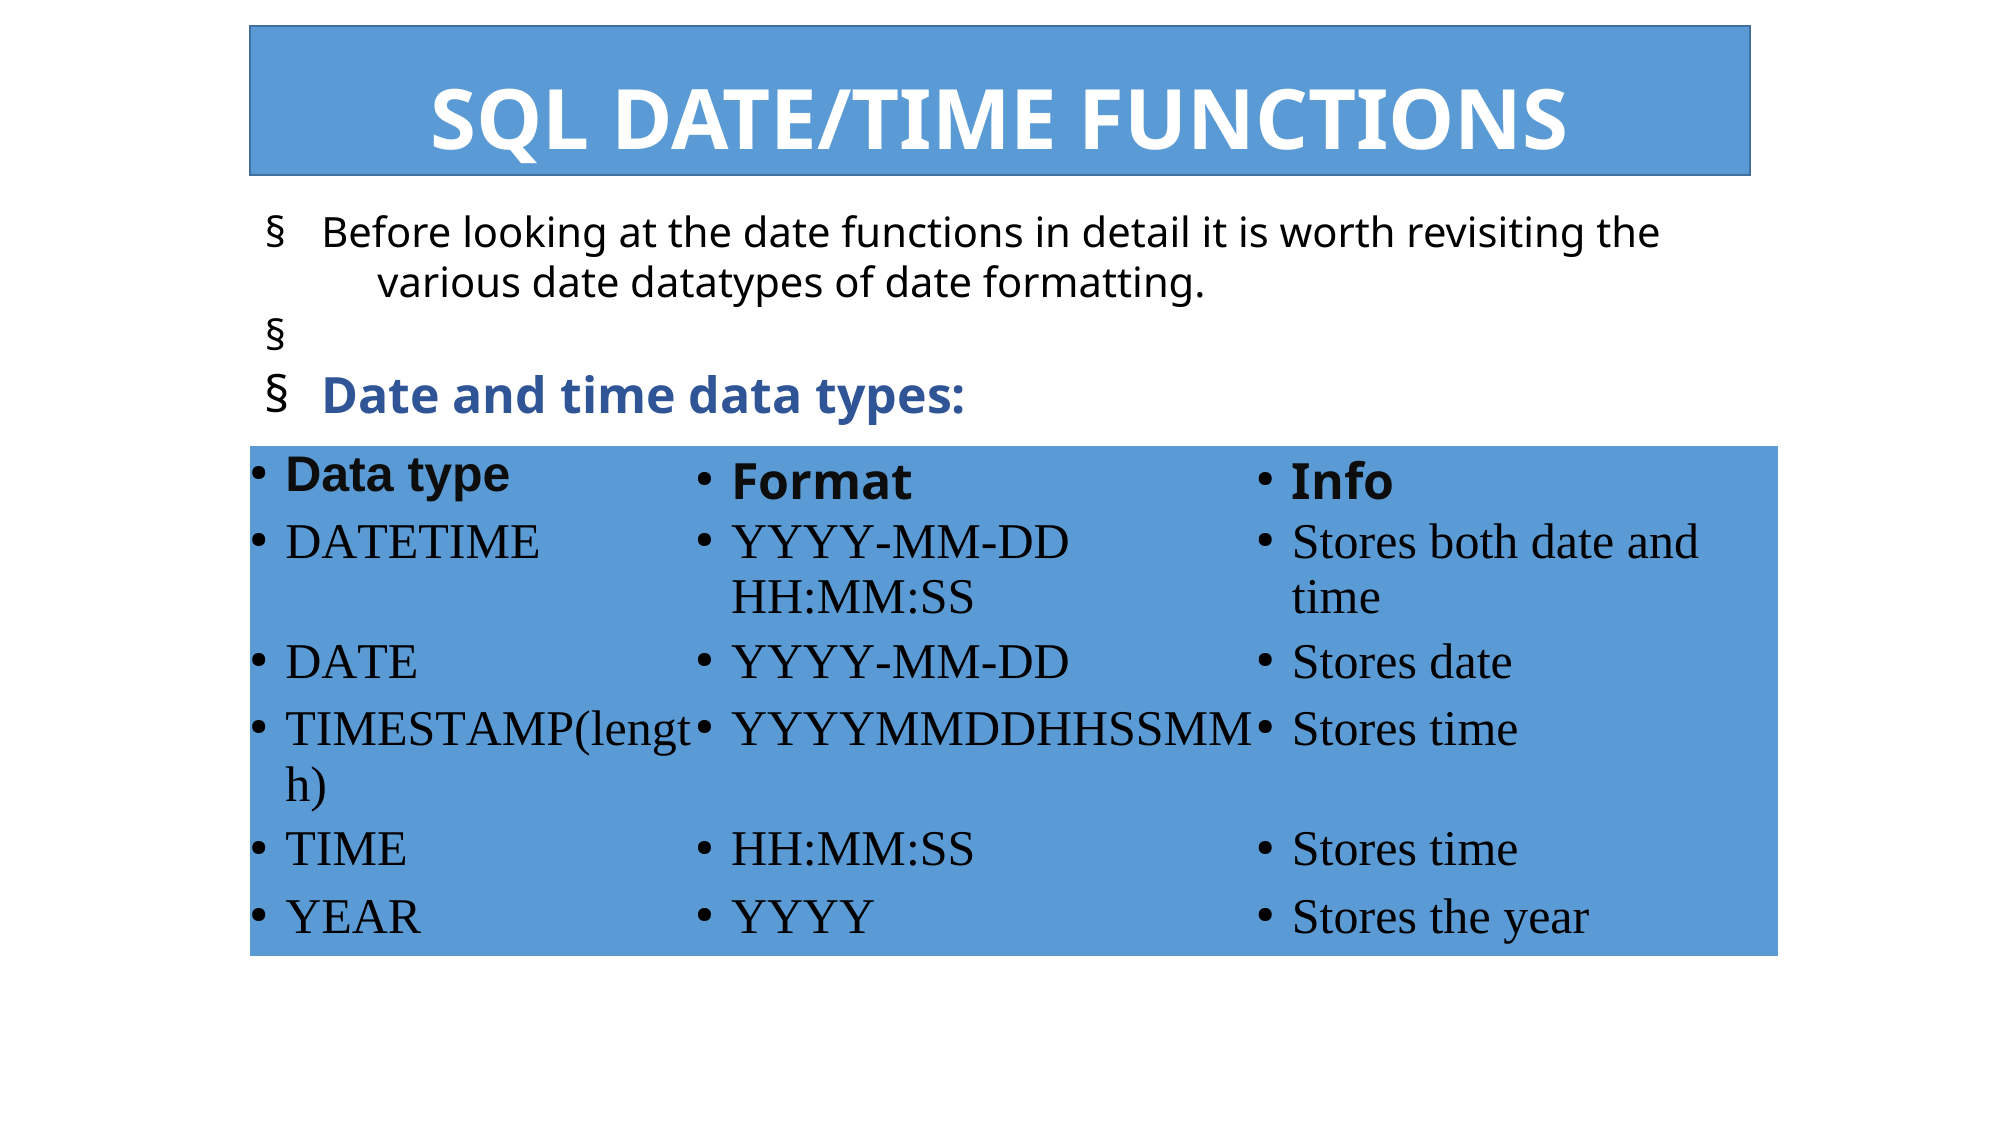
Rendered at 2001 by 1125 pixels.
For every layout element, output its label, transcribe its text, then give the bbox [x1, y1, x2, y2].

table_cell YYYY [696, 889, 1256, 956]
table_cell Stores time [1256, 701, 1778, 821]
table_cell HH:MM:SS [696, 821, 1256, 889]
title SQL DATE/TIME FUNCTIONS [249, 26, 1750, 176]
table_cell DATE [250, 634, 696, 701]
table_cell TIMESTAMP(length) [250, 701, 696, 821]
table_cell YYYY-MM-DD [696, 634, 1256, 701]
table_cell Stores time [1256, 821, 1778, 889]
table_header Data type [250, 446, 696, 514]
table_cell Stores the year [1256, 889, 1778, 956]
table_header Format [696, 446, 1256, 514]
subtitle [249, 198, 1750, 864]
table_cell YYYY-MM-DD HH:MM:SS [696, 514, 1256, 634]
table_cell Stores date [1256, 634, 1778, 701]
table_cell YEAR [250, 889, 696, 956]
table_cell Stores both date and time [1256, 514, 1778, 634]
table_cell TIME [250, 821, 696, 889]
text_box Before looking at the date functions in detail it is worth revisiting the various date datatypes of date formatting. Date and time data types: [250, 199, 1750, 446]
table_header Info [1256, 446, 1778, 514]
table_cell DATETIME [250, 514, 696, 634]
table_cell YYYYMMDDHHSSMM [696, 701, 1256, 821]
